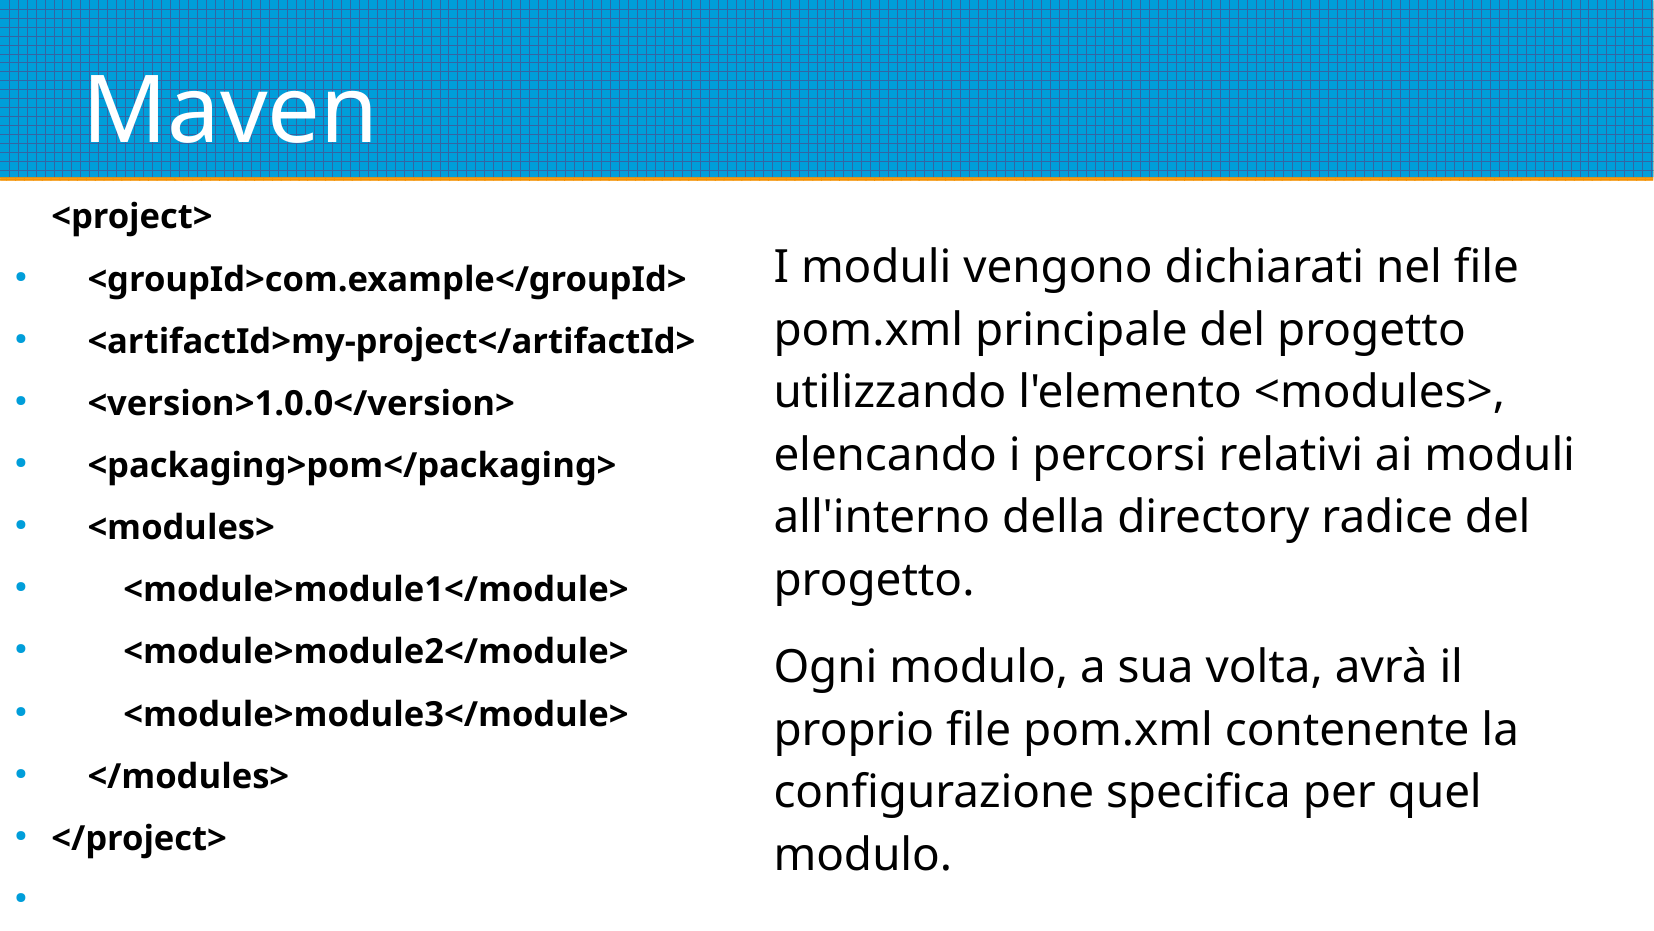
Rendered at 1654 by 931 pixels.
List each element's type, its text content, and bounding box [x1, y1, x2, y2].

title Maven [82, 14, 1571, 171]
text_box I moduli vengono dichiarati nel file pom.xml principale del progetto utilizzando l'elemento <modules>, elencando i percorsi relativi ai moduli all'interno della directory radice del progetto. Ogni modulo, a sua volta, avrà il proprio file pom.xml contenente la configurazione specifica per quel modulo. [767, 191, 1625, 926]
list <project> <groupId>com.example</groupId> <artifactId>my-project</artifactId> <version>1.0.0</version> <packaging>pom</packaging> <modules> <module>module1</module> <module>module2</module> <module>module3</module> </modules> </project> [2, 191, 709, 931]
